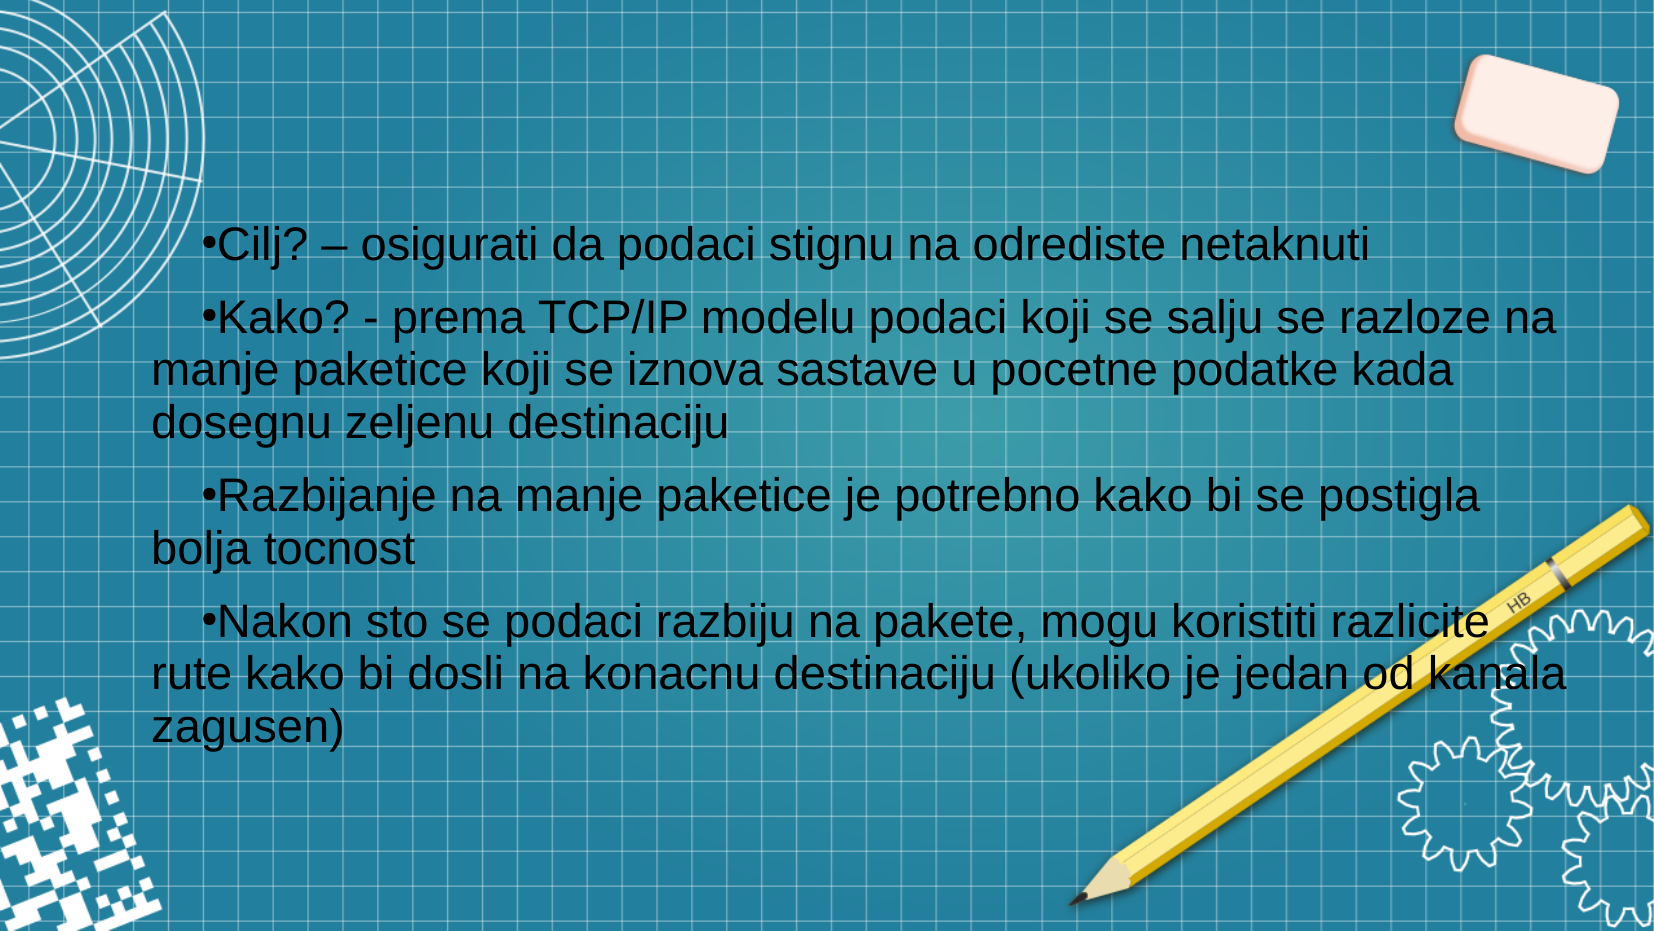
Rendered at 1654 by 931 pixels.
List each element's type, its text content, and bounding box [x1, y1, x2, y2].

picture [0, 0, 1654, 931]
list Cilj? – osigurati da podaci stignu na odrediste netaknuti Kako? - prema TCP/IP modelu podaci koji se salju se razloze na manje paketice koji se iznova sastave u pocetne podatke kada dosegnu zeljenu destinaciju Razbijanje na manje paketice je potrebno kako bi se postigla bolja tocnost Nakon sto se podaci razbiju na pakete, mogu koristiti razlicite rute kako bi dosli na konacnu destinaciju (ukoliko je jedan od kanala zagusen) [82, 217, 1571, 758]
